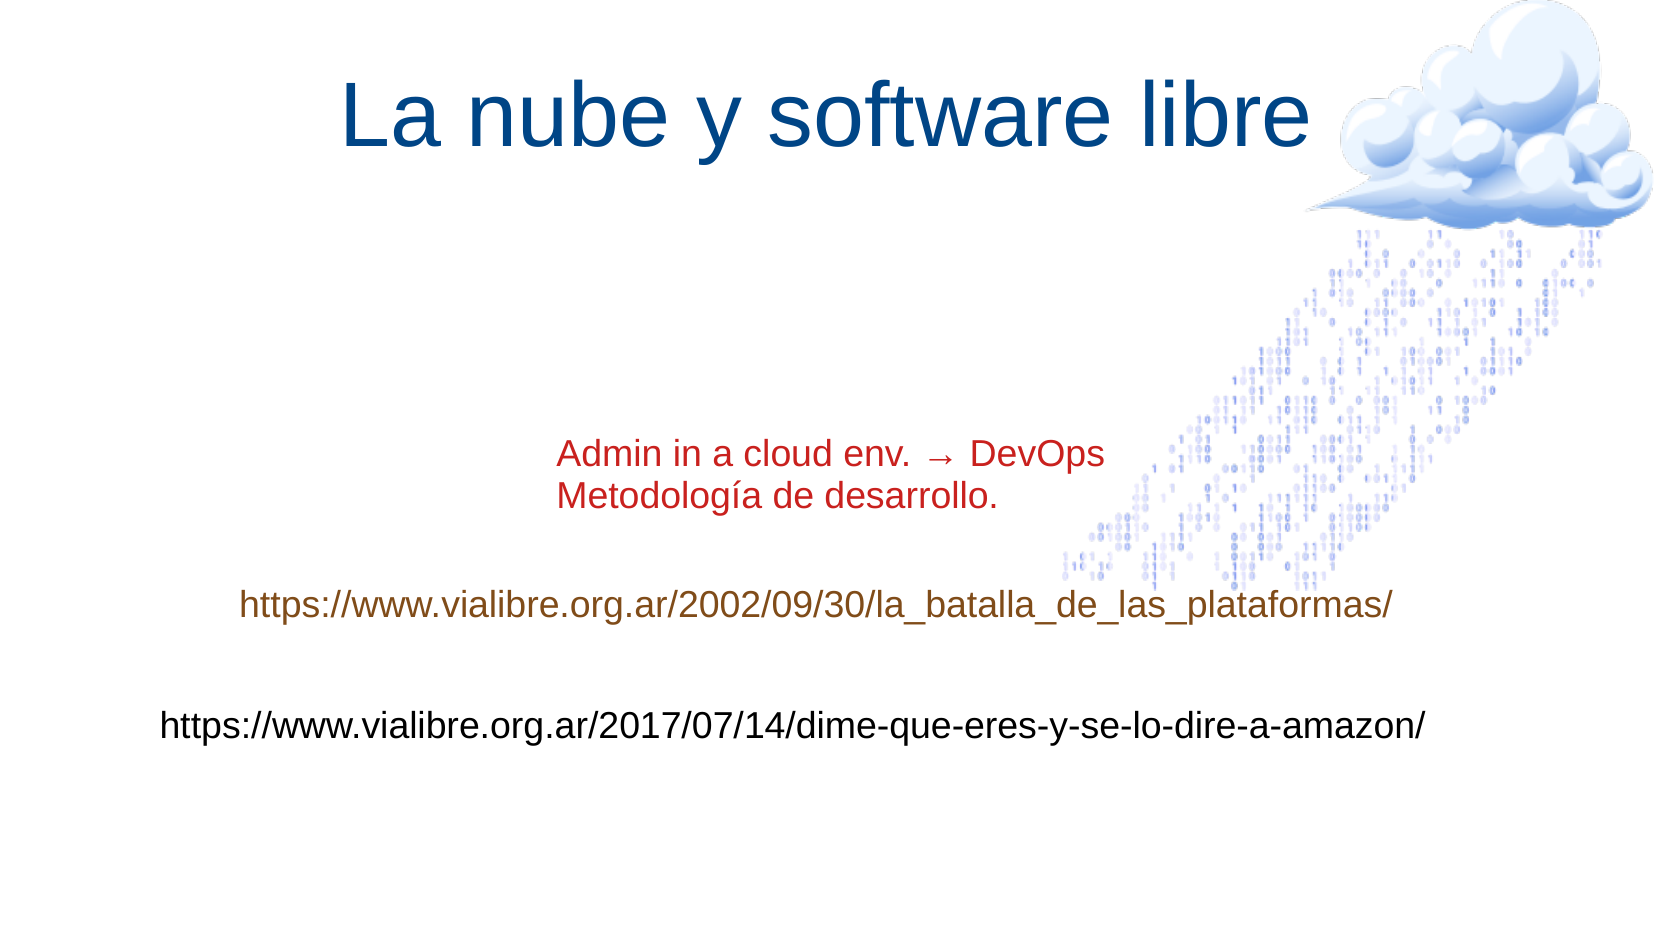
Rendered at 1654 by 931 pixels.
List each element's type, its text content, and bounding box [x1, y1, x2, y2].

text_box https://www.vialibre.org.ar/2017/07/14/dime-que-eres-y-se-lo-dire-a-amazon/ [144, 696, 1441, 747]
picture [1062, 0, 1654, 591]
text_box https://www.vialibre.org.ar/2002/09/30/la_batalla_de_las_plataformas/ [224, 575, 1409, 626]
text_box Admin in a cloud env. → DevOps Metodología de desarrollo. [541, 425, 1121, 511]
title La nube y software libre [82, 37, 1571, 193]
